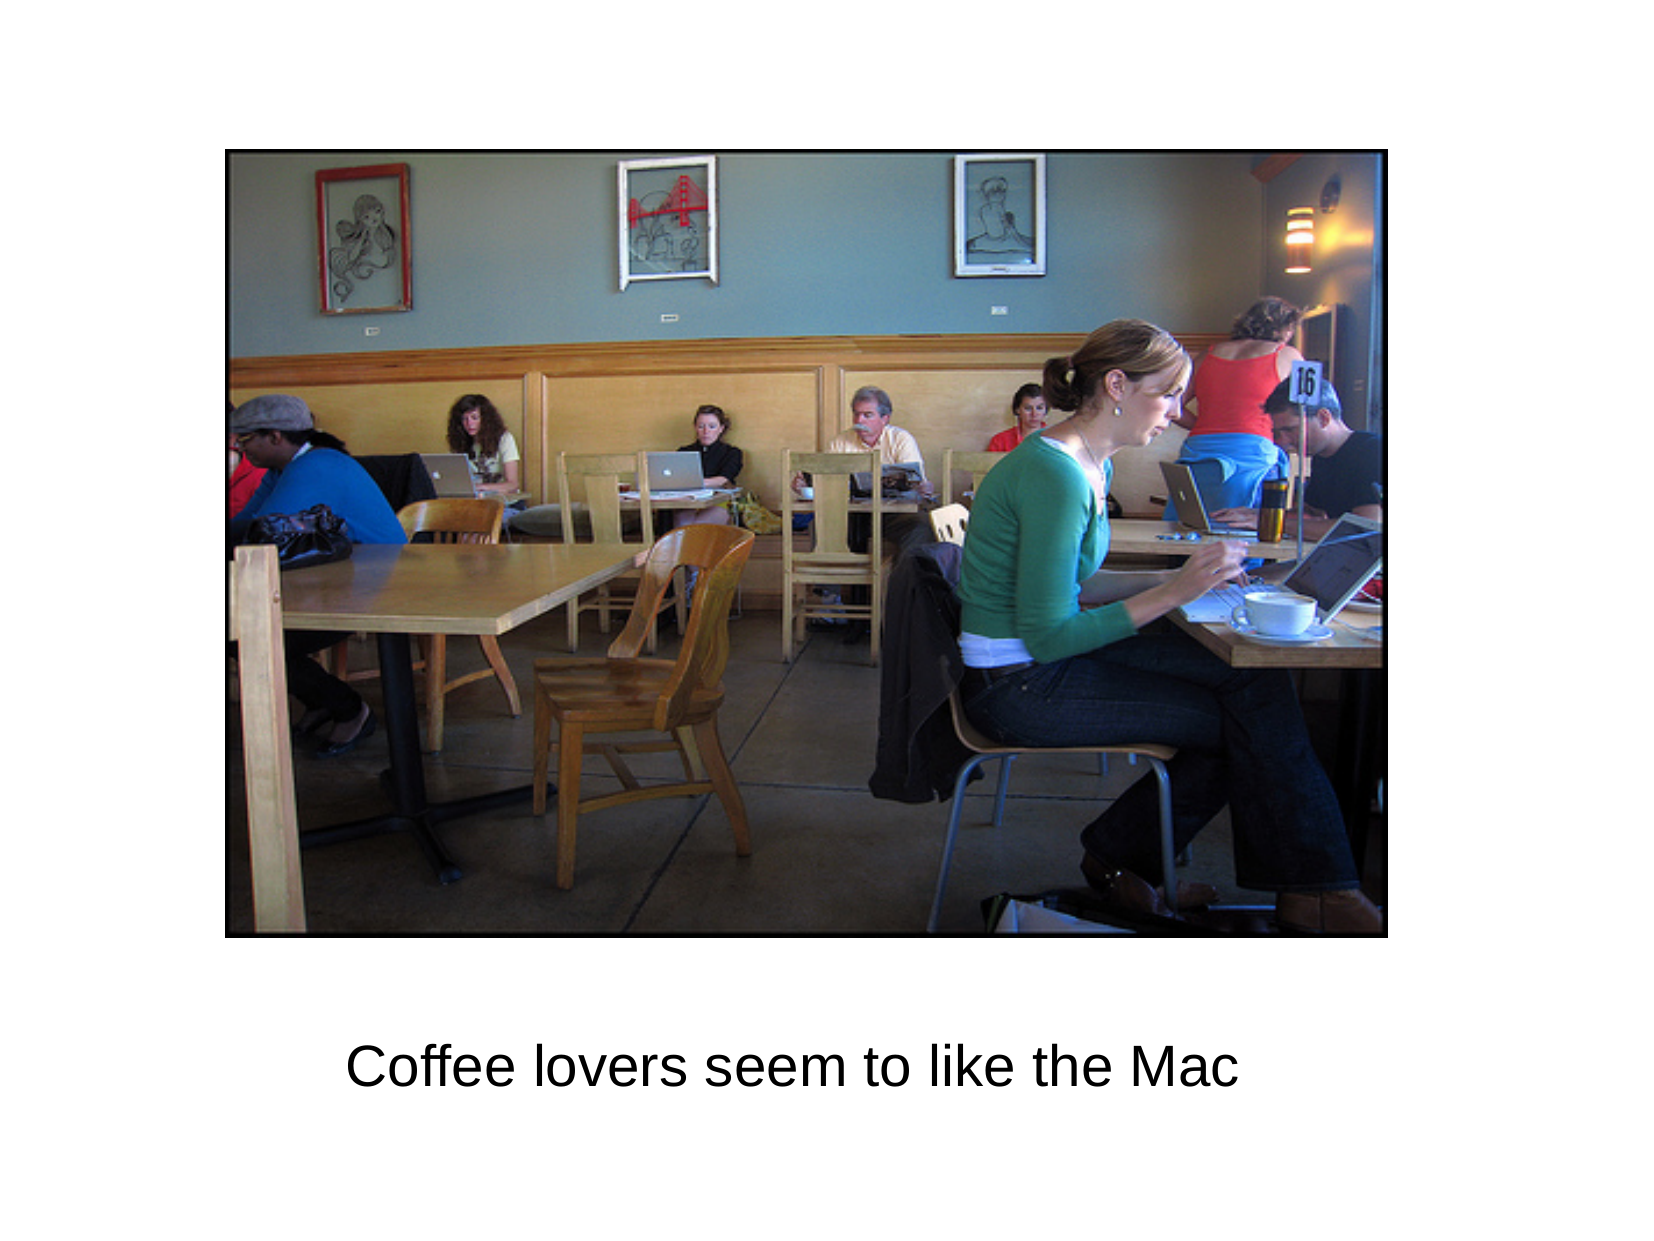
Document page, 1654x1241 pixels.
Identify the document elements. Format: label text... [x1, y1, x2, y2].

picture [225, 149, 1388, 938]
title Coffee lovers seem to like the Mac [49, 970, 1538, 1163]
